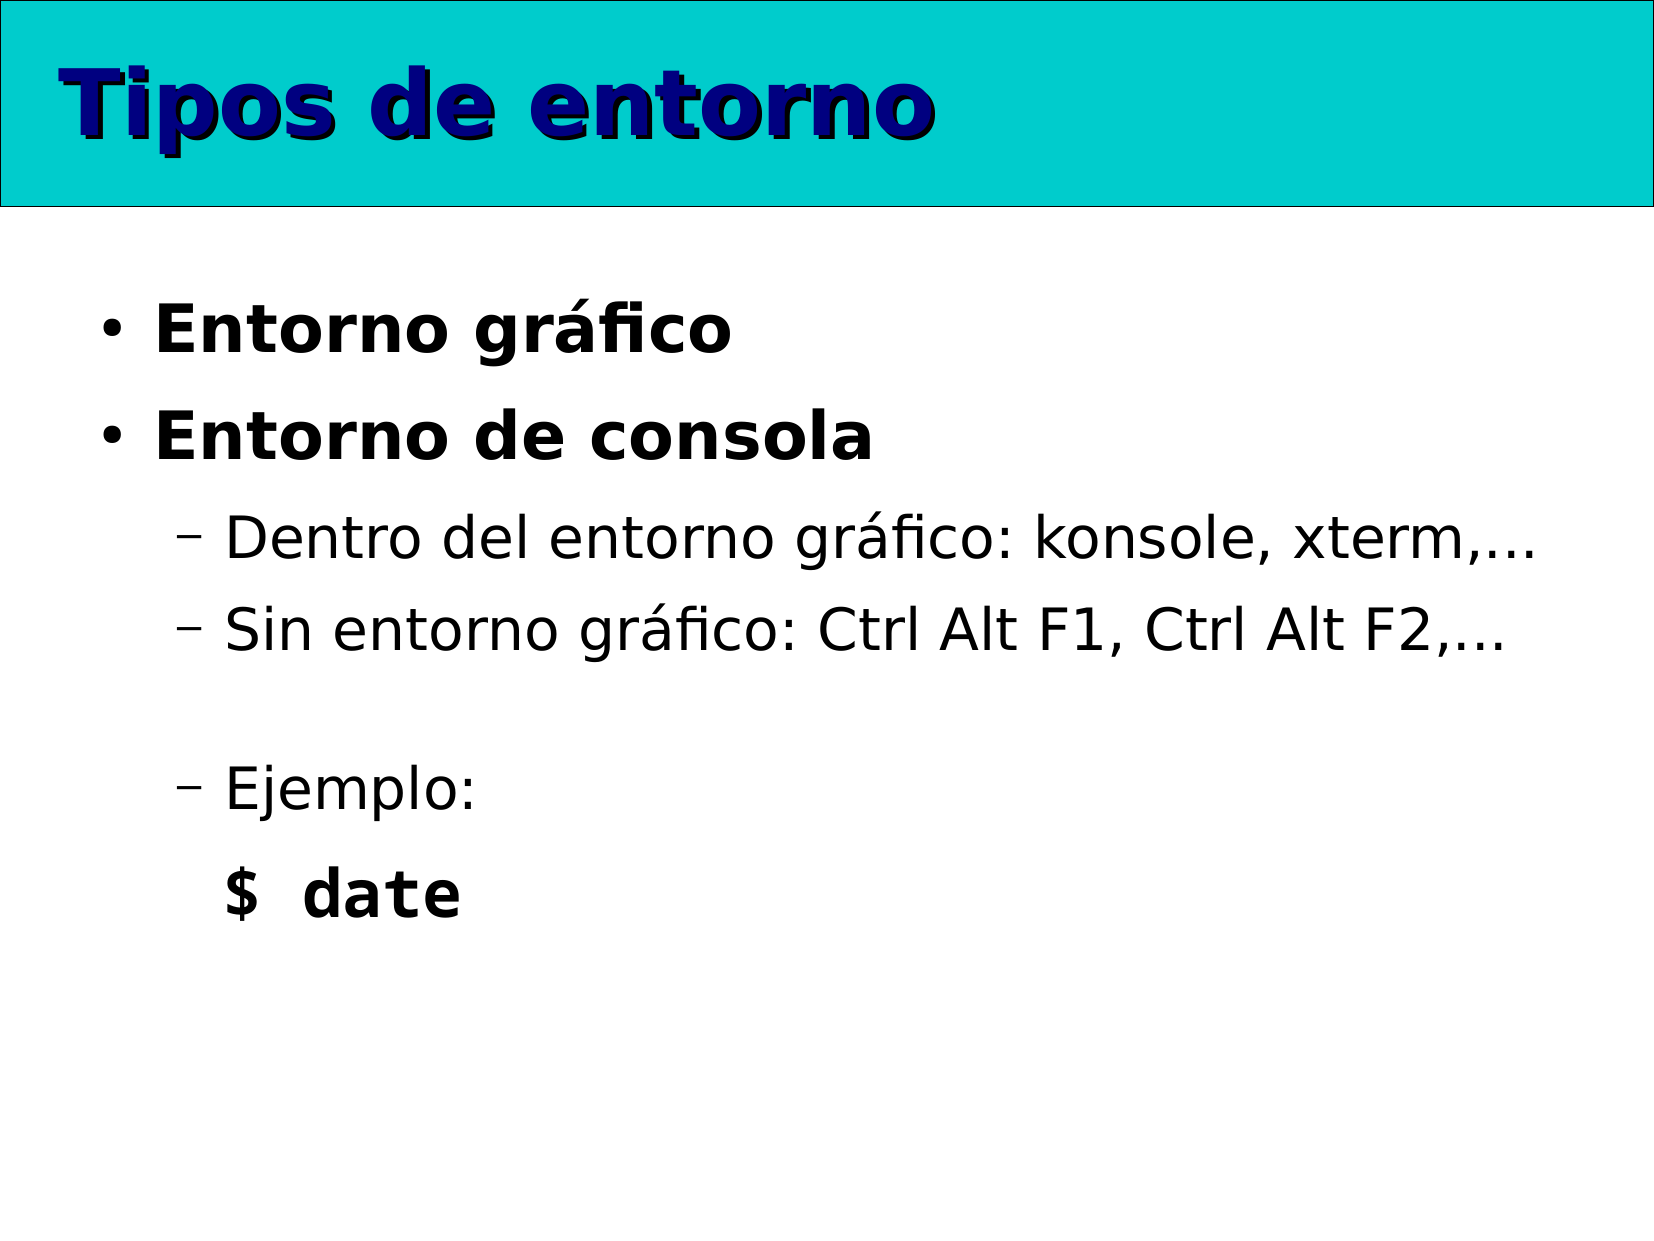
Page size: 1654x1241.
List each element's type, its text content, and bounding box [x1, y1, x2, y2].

list Entorno gráfico Entorno de consola Dentro del entorno gráfico: konsole, xterm,... Sin entorno gráfico: Ctrl Alt F1, Ctrl Alt F2,... Ejemplo: $ date [82, 290, 1571, 1109]
title Tipos de entorno [59, 14, 1654, 192]
